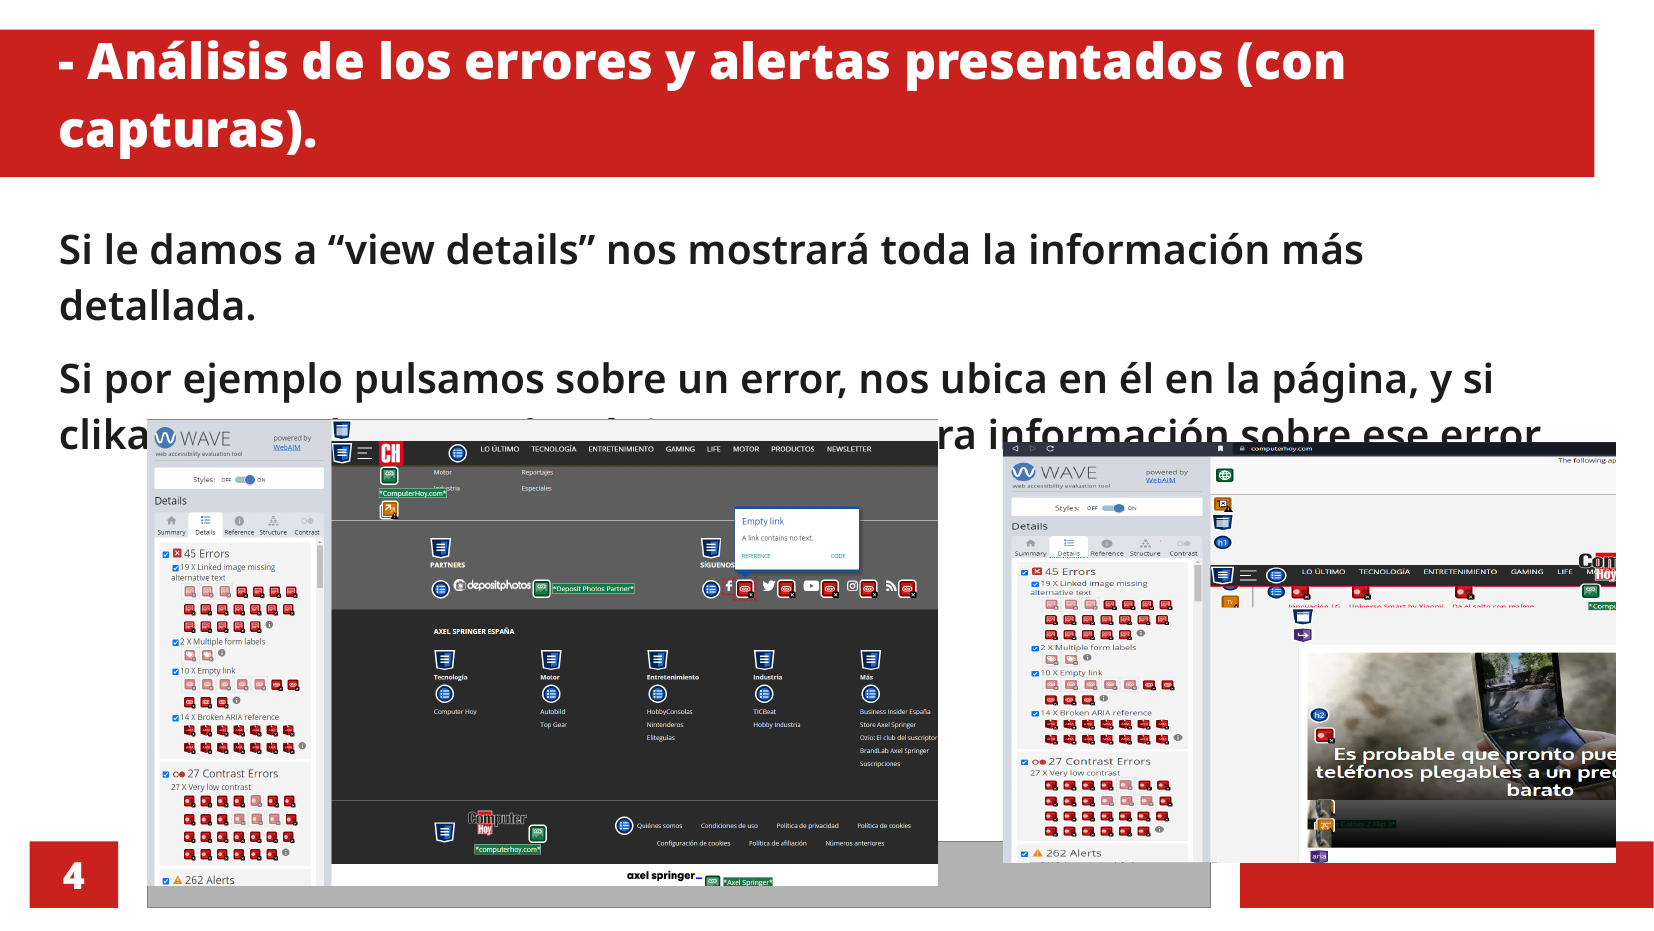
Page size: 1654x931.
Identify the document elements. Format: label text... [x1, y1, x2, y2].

list Si le damos a “view details” nos mostrará toda la información más detallada. Si por ejemplo pulsamos sobre un error, nos ubica en él en la página, y si clikamos en el error en la página, nos muestra información sobre ese error [59, 221, 1565, 798]
picture [147, 419, 938, 886]
title - Análisis de los errores y alertas presentados (con capturas). [59, 44, 1595, 163]
picture [1003, 442, 1616, 863]
